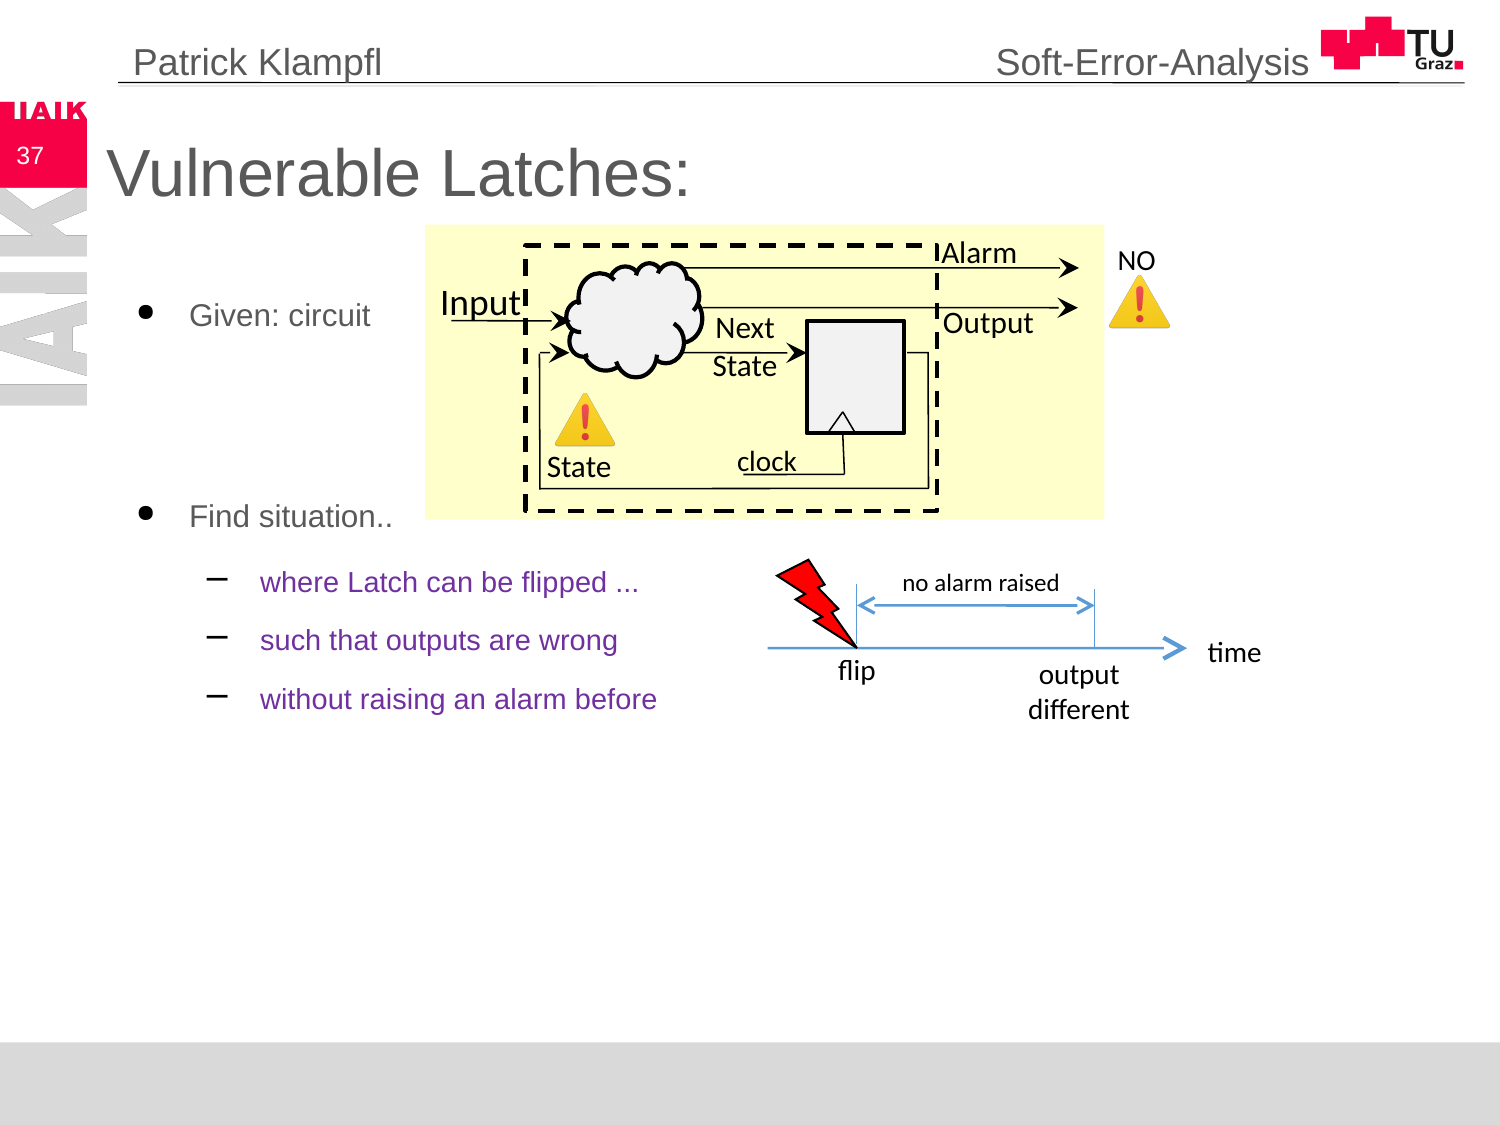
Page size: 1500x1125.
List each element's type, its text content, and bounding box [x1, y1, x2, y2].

text_box Input [425, 270, 562, 331]
picture [555, 389, 615, 450]
text_box Output [928, 295, 1095, 348]
slide_number <number> [1, 124, 84, 185]
text_box [425, 224, 1105, 520]
text_box flip [823, 644, 961, 695]
text_box [777, 559, 855, 644]
text_box Alarm [926, 224, 1098, 277]
picture [1318, 12, 1466, 73]
text_box Next State [676, 300, 814, 391]
text_box NO [1102, 233, 1241, 284]
list Given: circuit Find situation.. where Latch can be flipped ... such that outputs are wrong without raising an alarm before [118, 295, 1469, 1038]
text_box State [532, 438, 669, 491]
text_box output different [994, 647, 1164, 733]
text_box no alarm raised [858, 526, 1105, 649]
text_box time [1192, 625, 1331, 676]
picture [0, 1, 87, 406]
picture [1109, 271, 1170, 332]
text_box clock [722, 435, 859, 485]
title Vulnerable Latches: [106, 129, 1457, 318]
